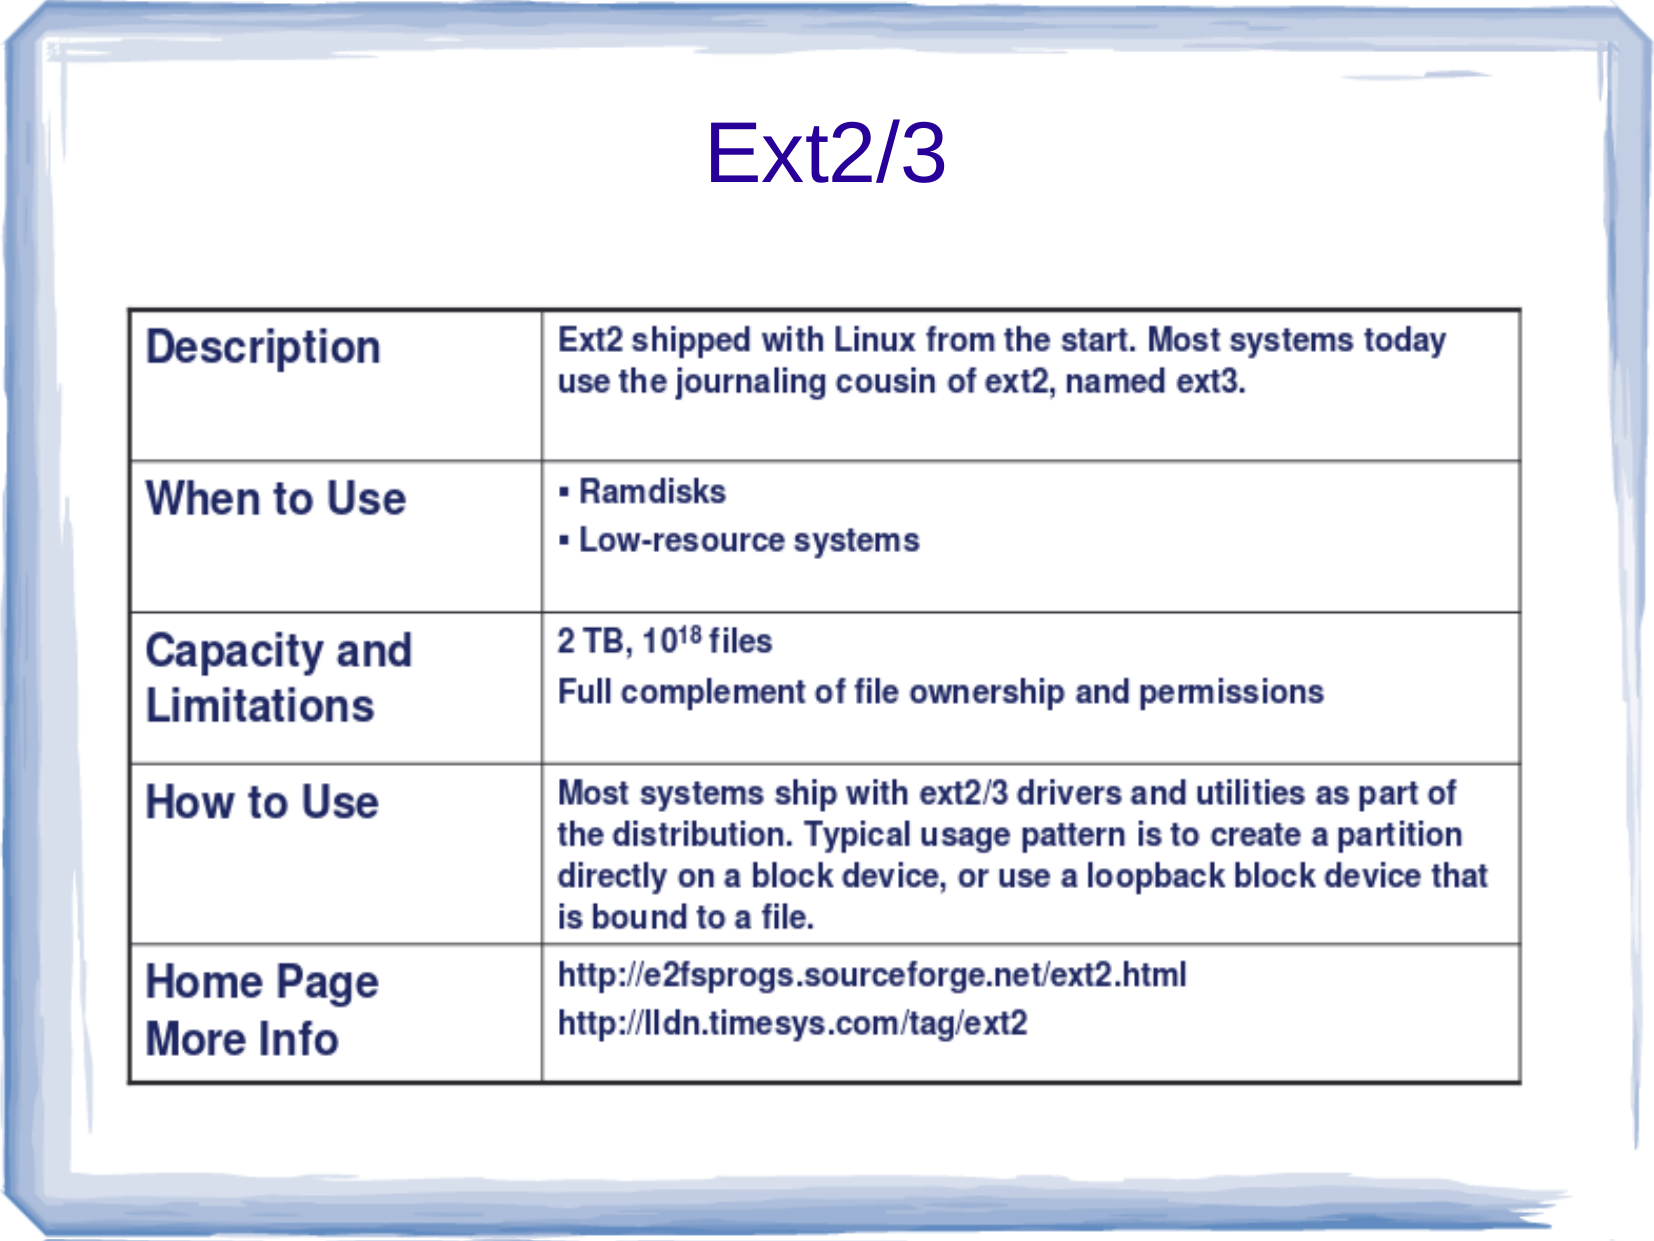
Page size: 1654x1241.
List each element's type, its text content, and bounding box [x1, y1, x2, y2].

title Ext2/3 [82, 49, 1571, 257]
picture [0, 0, 1654, 1241]
